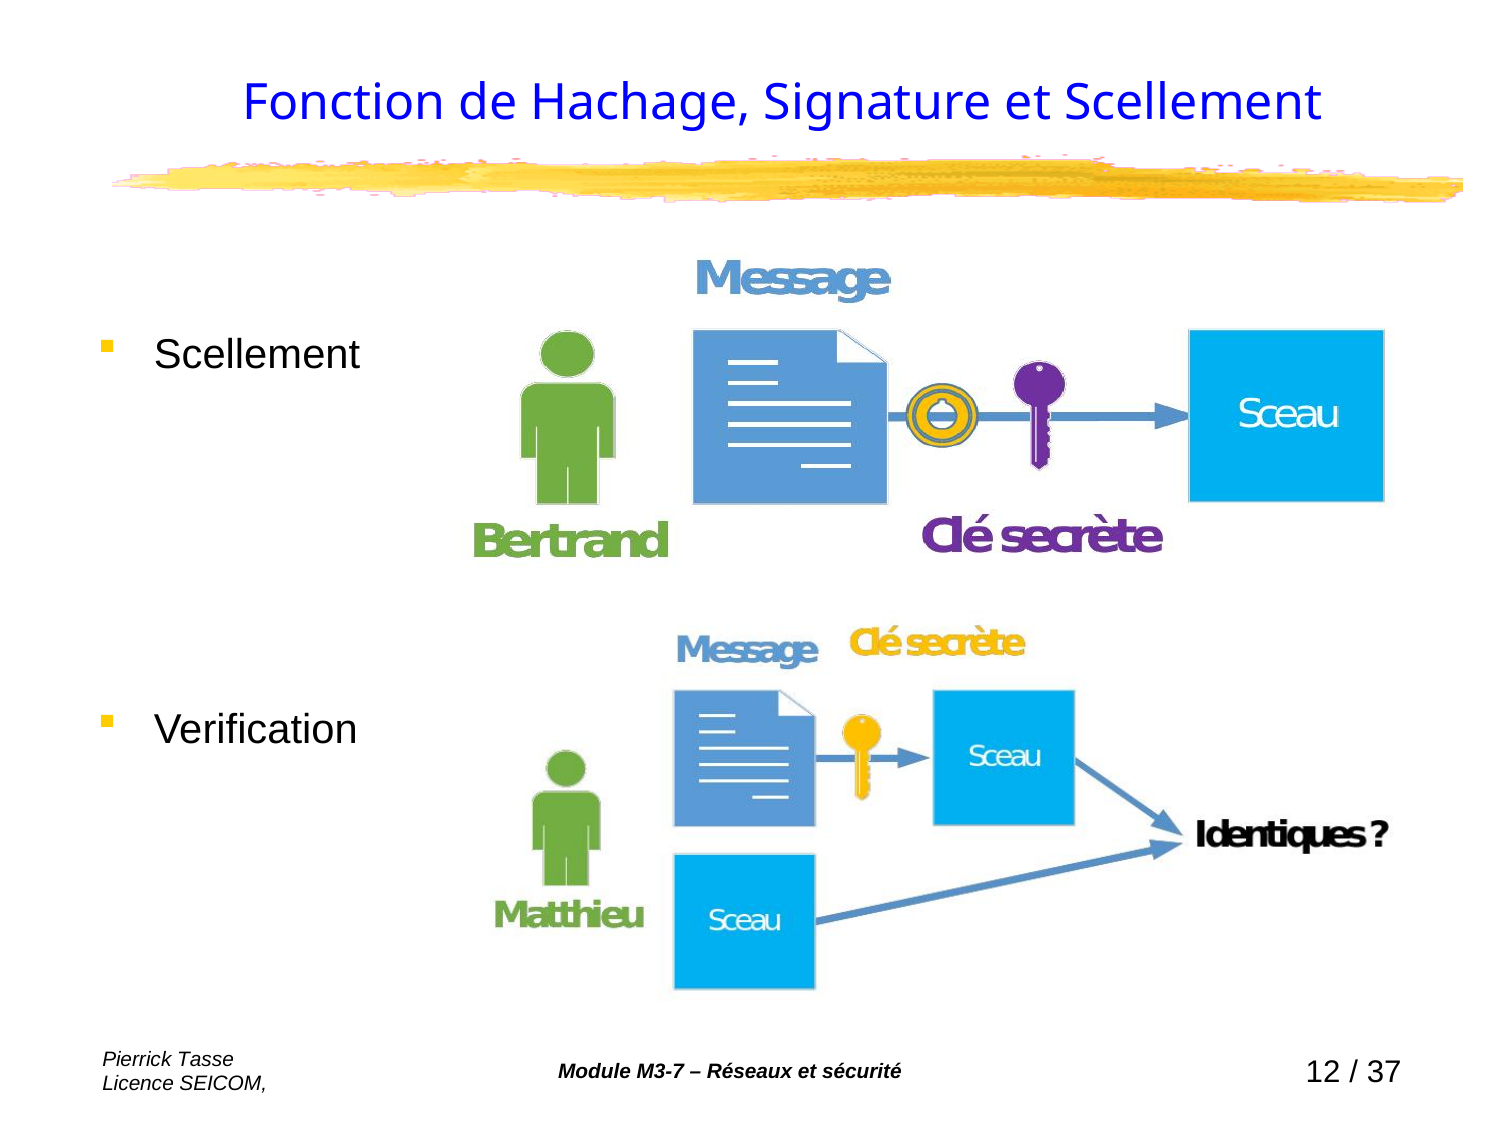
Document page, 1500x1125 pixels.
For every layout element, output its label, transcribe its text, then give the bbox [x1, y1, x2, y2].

title Fonction de Hachage, Signature et Scellement [62, 37, 1338, 138]
picture [472, 610, 1406, 1016]
list Scellement Verification [82, 318, 1425, 957]
picture [443, 236, 1425, 591]
picture [112, 149, 1463, 213]
